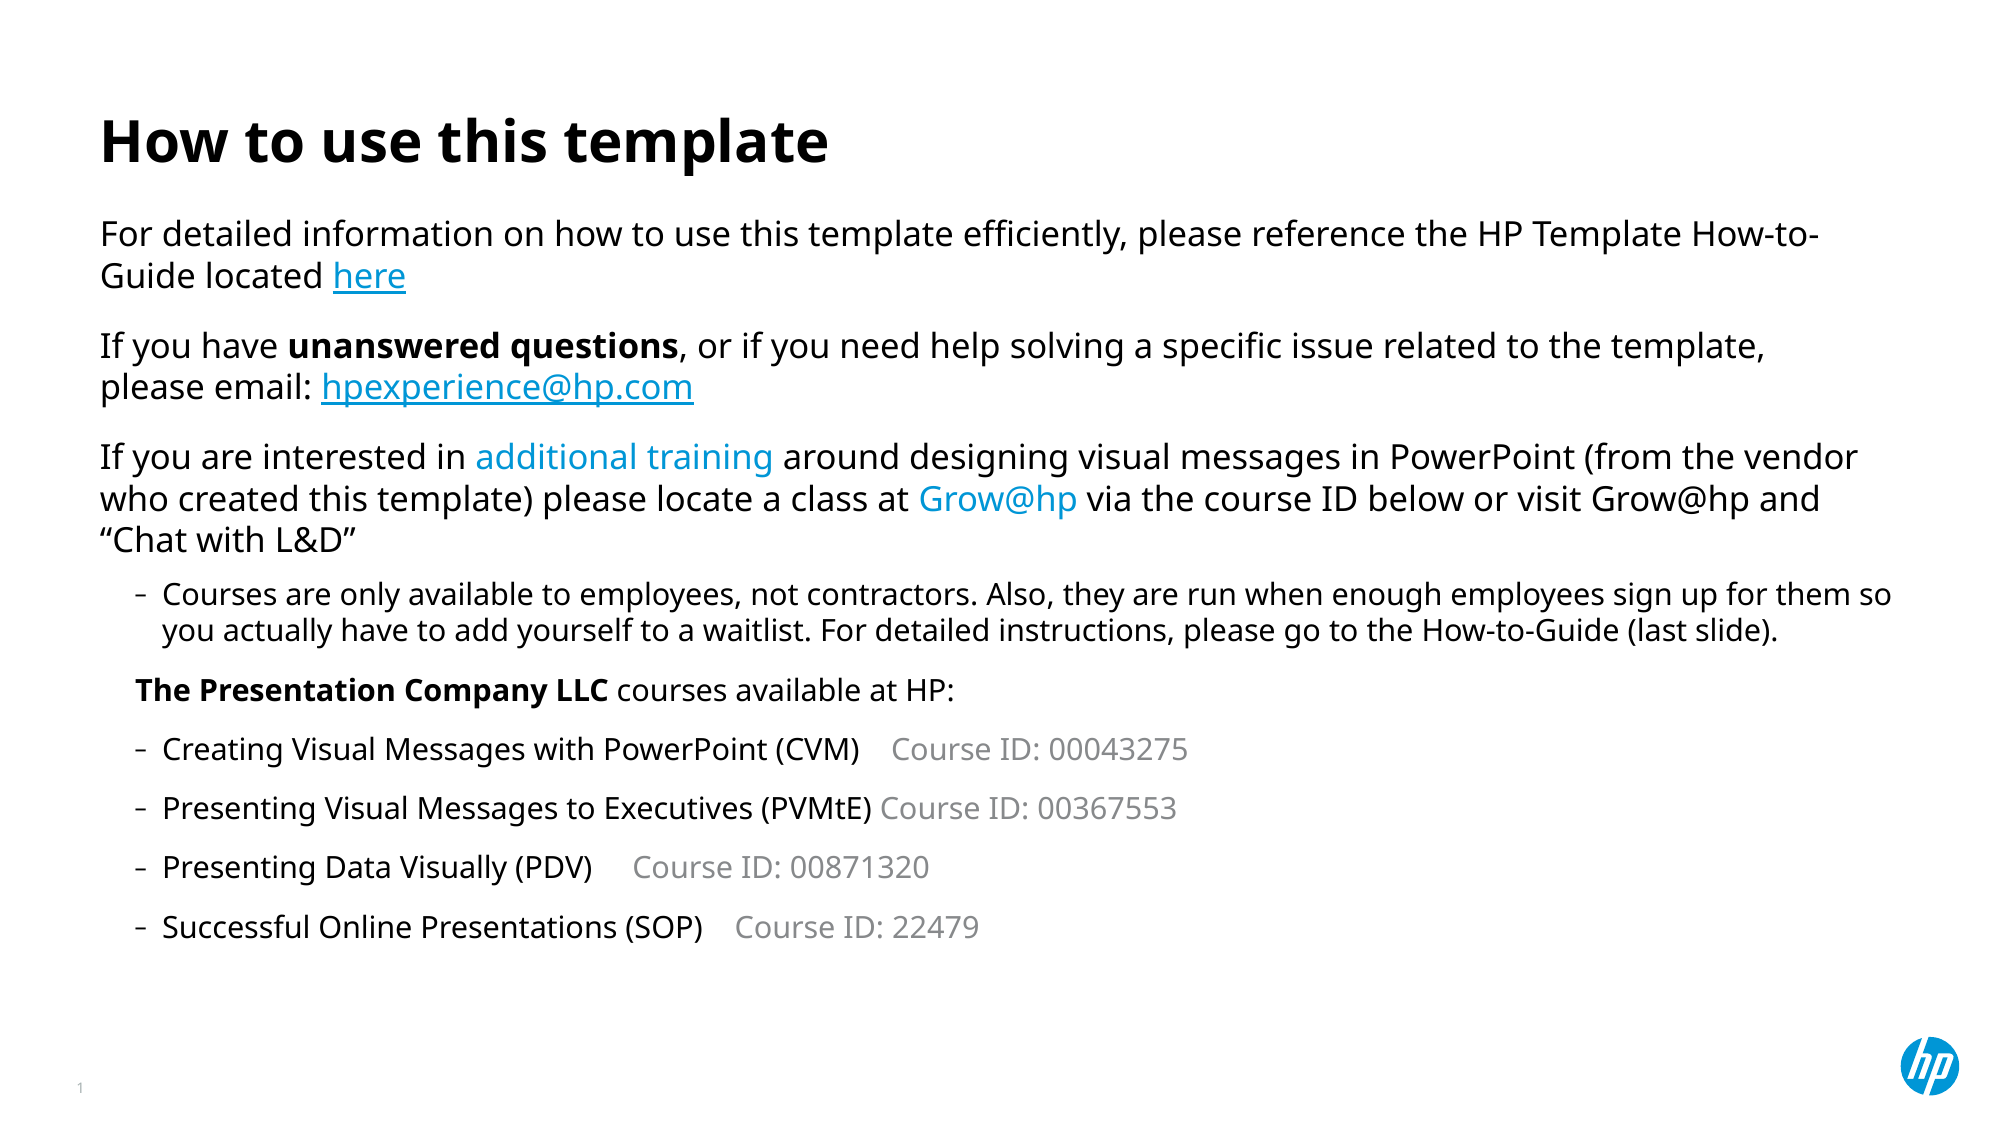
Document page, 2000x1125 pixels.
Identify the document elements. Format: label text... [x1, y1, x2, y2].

slide_number <number> [34, 1062, 85, 1099]
list For detailed information on how to use this template efficiently, please reference the HP Template How-to-Guide located here If you have unanswered questions, or if you need help solving a specific issue related to the template, please email: hpexperience@hp.com If you are interested in additional training around designing visual messages in PowerPoint (from the vendor who created this template) please locate a class at Grow@hp via the course ID below or visit Grow@hp and “Chat with L&D” Courses are only available to employees, not contractors. Also, they are run when enough employees sign up for them so you actually have to add yourself to a waitlist. For detailed instructions, please go to the How-to-Guide (last slide). The Presentation Company LLC courses available at HP: Creating Visual Messages with PowerPoint (CVM) Course ID: 00043275 Presenting Visual Messages to Executives (PVMtE) Course ID: 00367553 Presenting Data Visually (PDV) Course ID: 00871320 Successful Online Presentations (SOP) Course ID: 22479 [99, 212, 1900, 1000]
title How to use this template [99, 50, 1900, 175]
